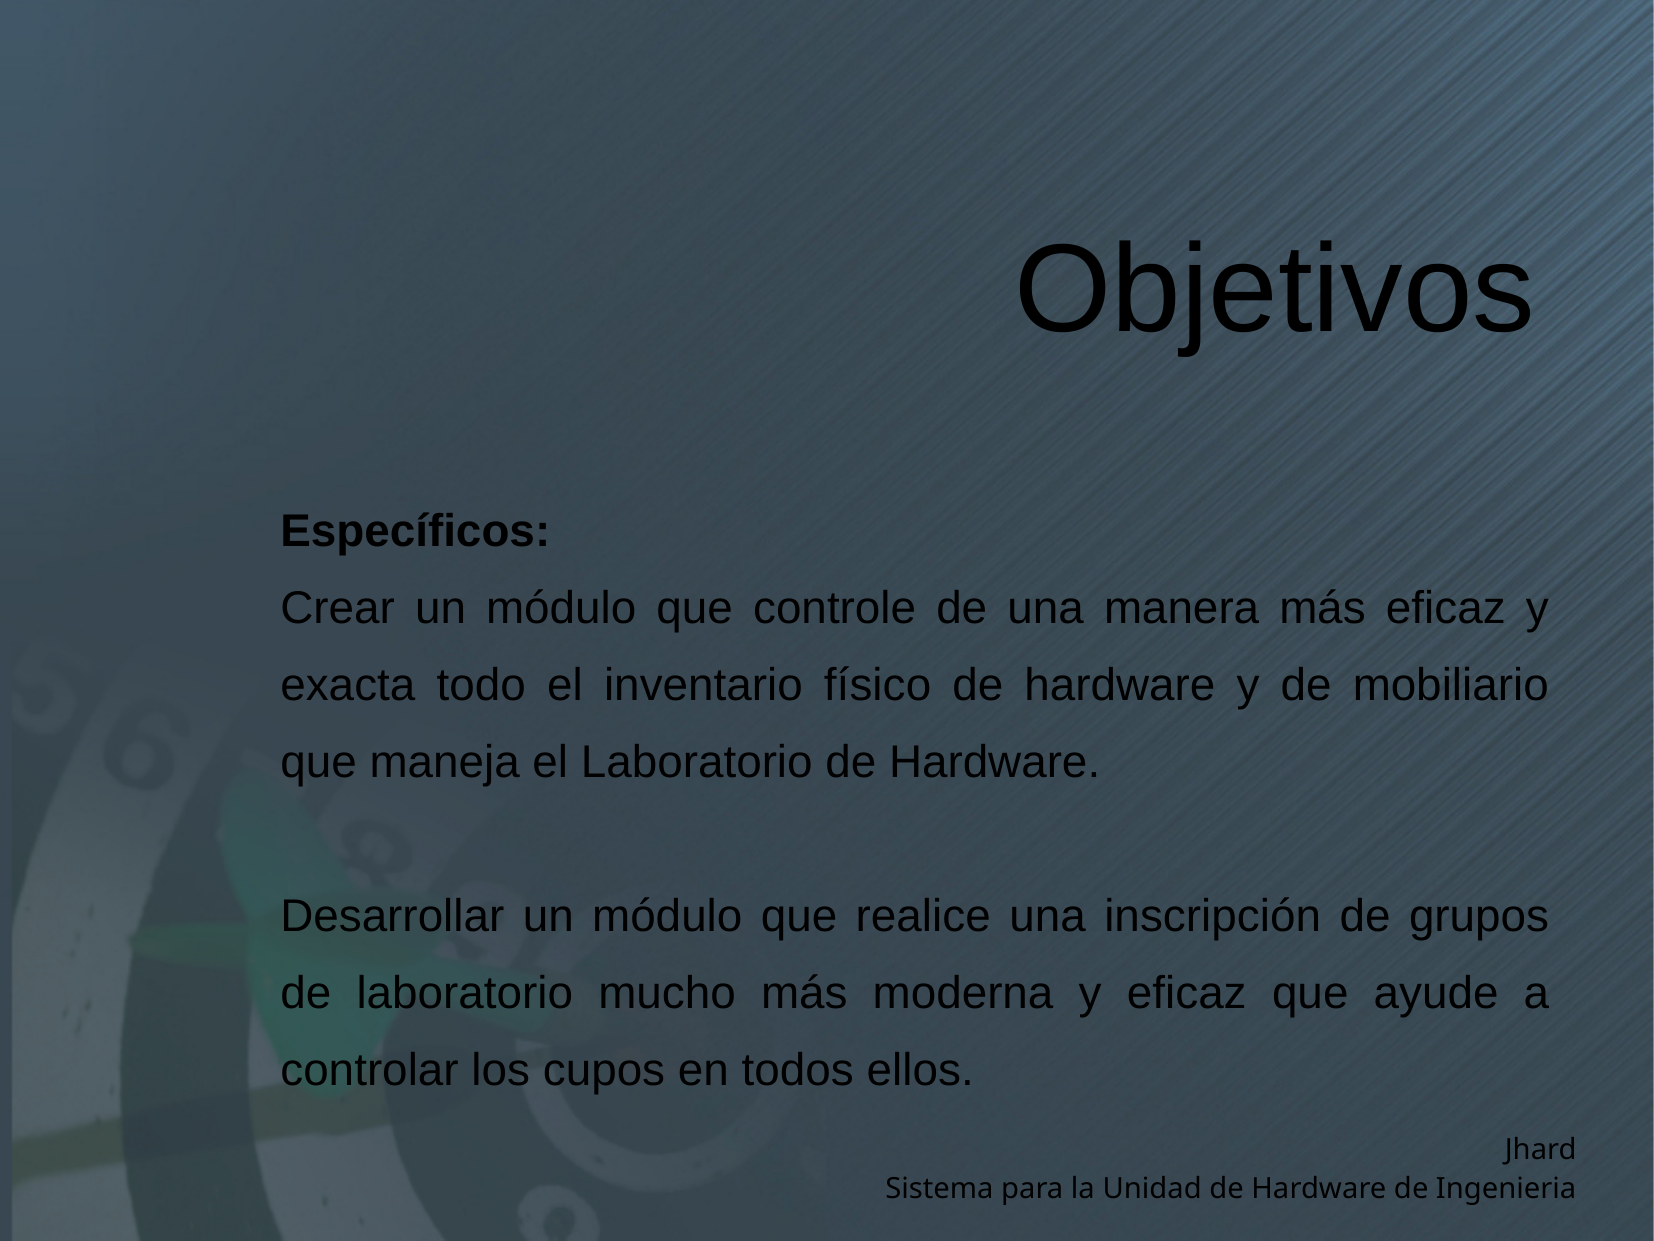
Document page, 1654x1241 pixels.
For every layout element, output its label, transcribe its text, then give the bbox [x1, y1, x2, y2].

text_box Específicos: Crear un módulo que controle de una manera más eficaz y exacta todo el inventario físico de hardware y de mobiliario que maneja el Laboratorio de Hardware. Desarrollar un módulo que realice una inscripción de grupos de laboratorio mucho más moderna y eficaz que ayude a controlar los cupos en todos ellos. [265, 472, 1565, 1154]
picture [0, 0, 1654, 1241]
title Objetivos [584, 191, 1536, 384]
